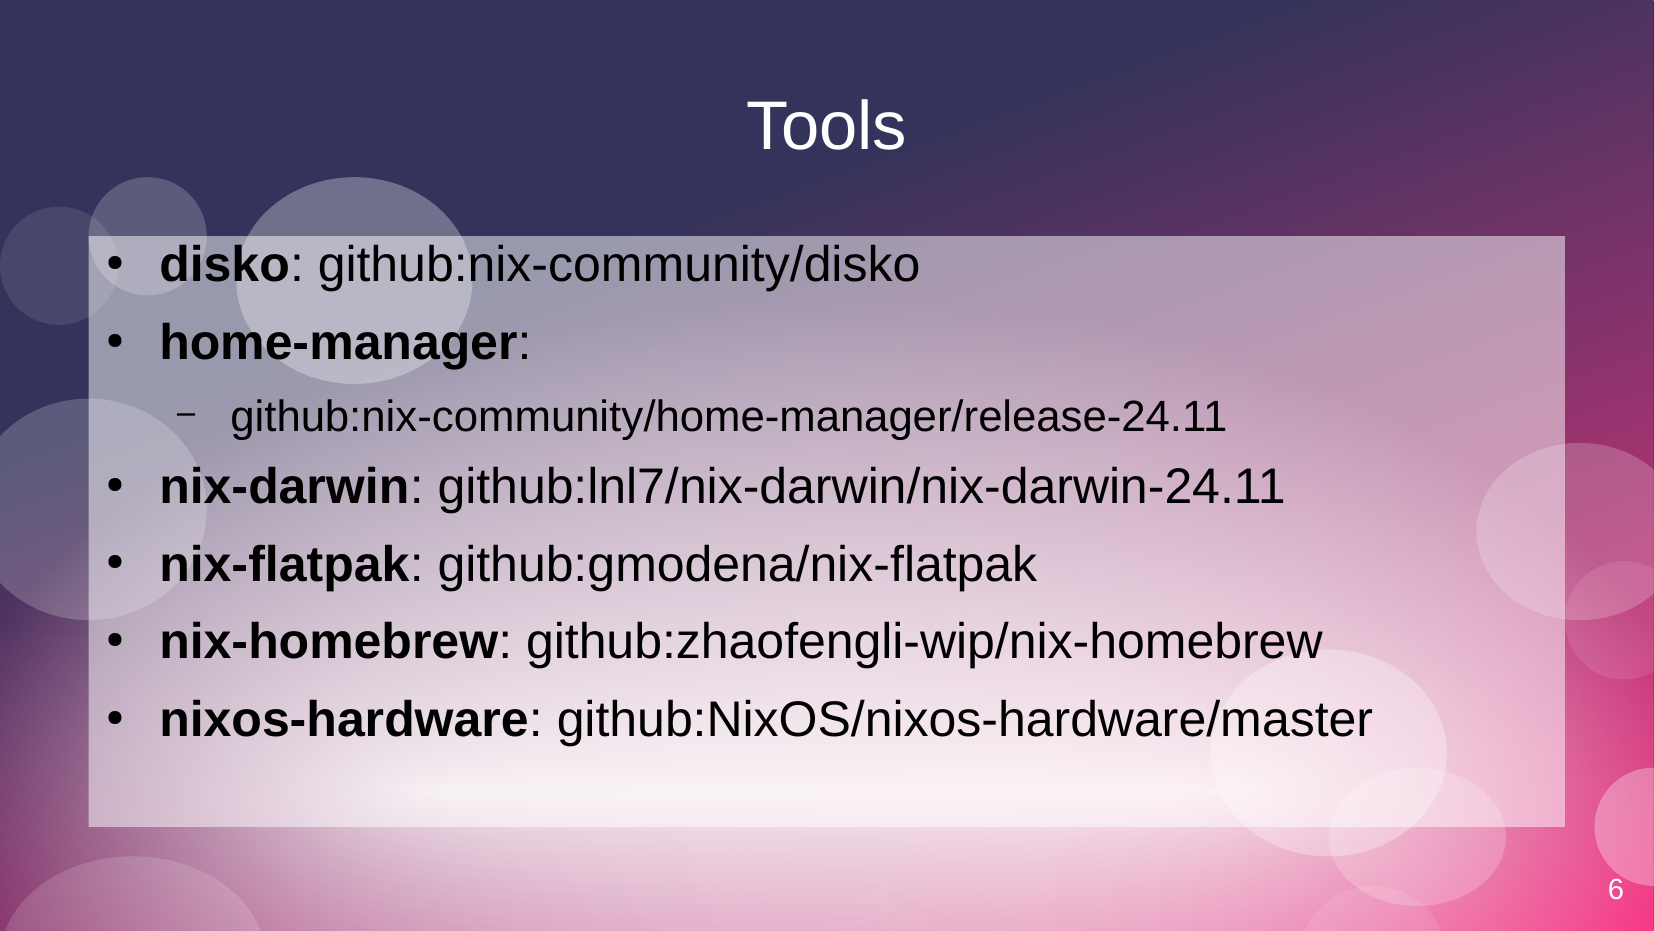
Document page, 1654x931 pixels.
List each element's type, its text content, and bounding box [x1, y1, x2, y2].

title Tools [88, 44, 1565, 207]
list disko: github:nix-community/disko home-manager: github:nix-community/home-manager/release-24.11 nix-darwin: github:lnl7/nix-darwin/nix-darwin-24.11 nix-flatpak: github:gmodena/nix-flatpak nix-homebrew: github:zhaofengli-wip/nix-homebrew nixos-hardware: github:NixOS/nixos-hardware/master [88, 236, 1565, 827]
